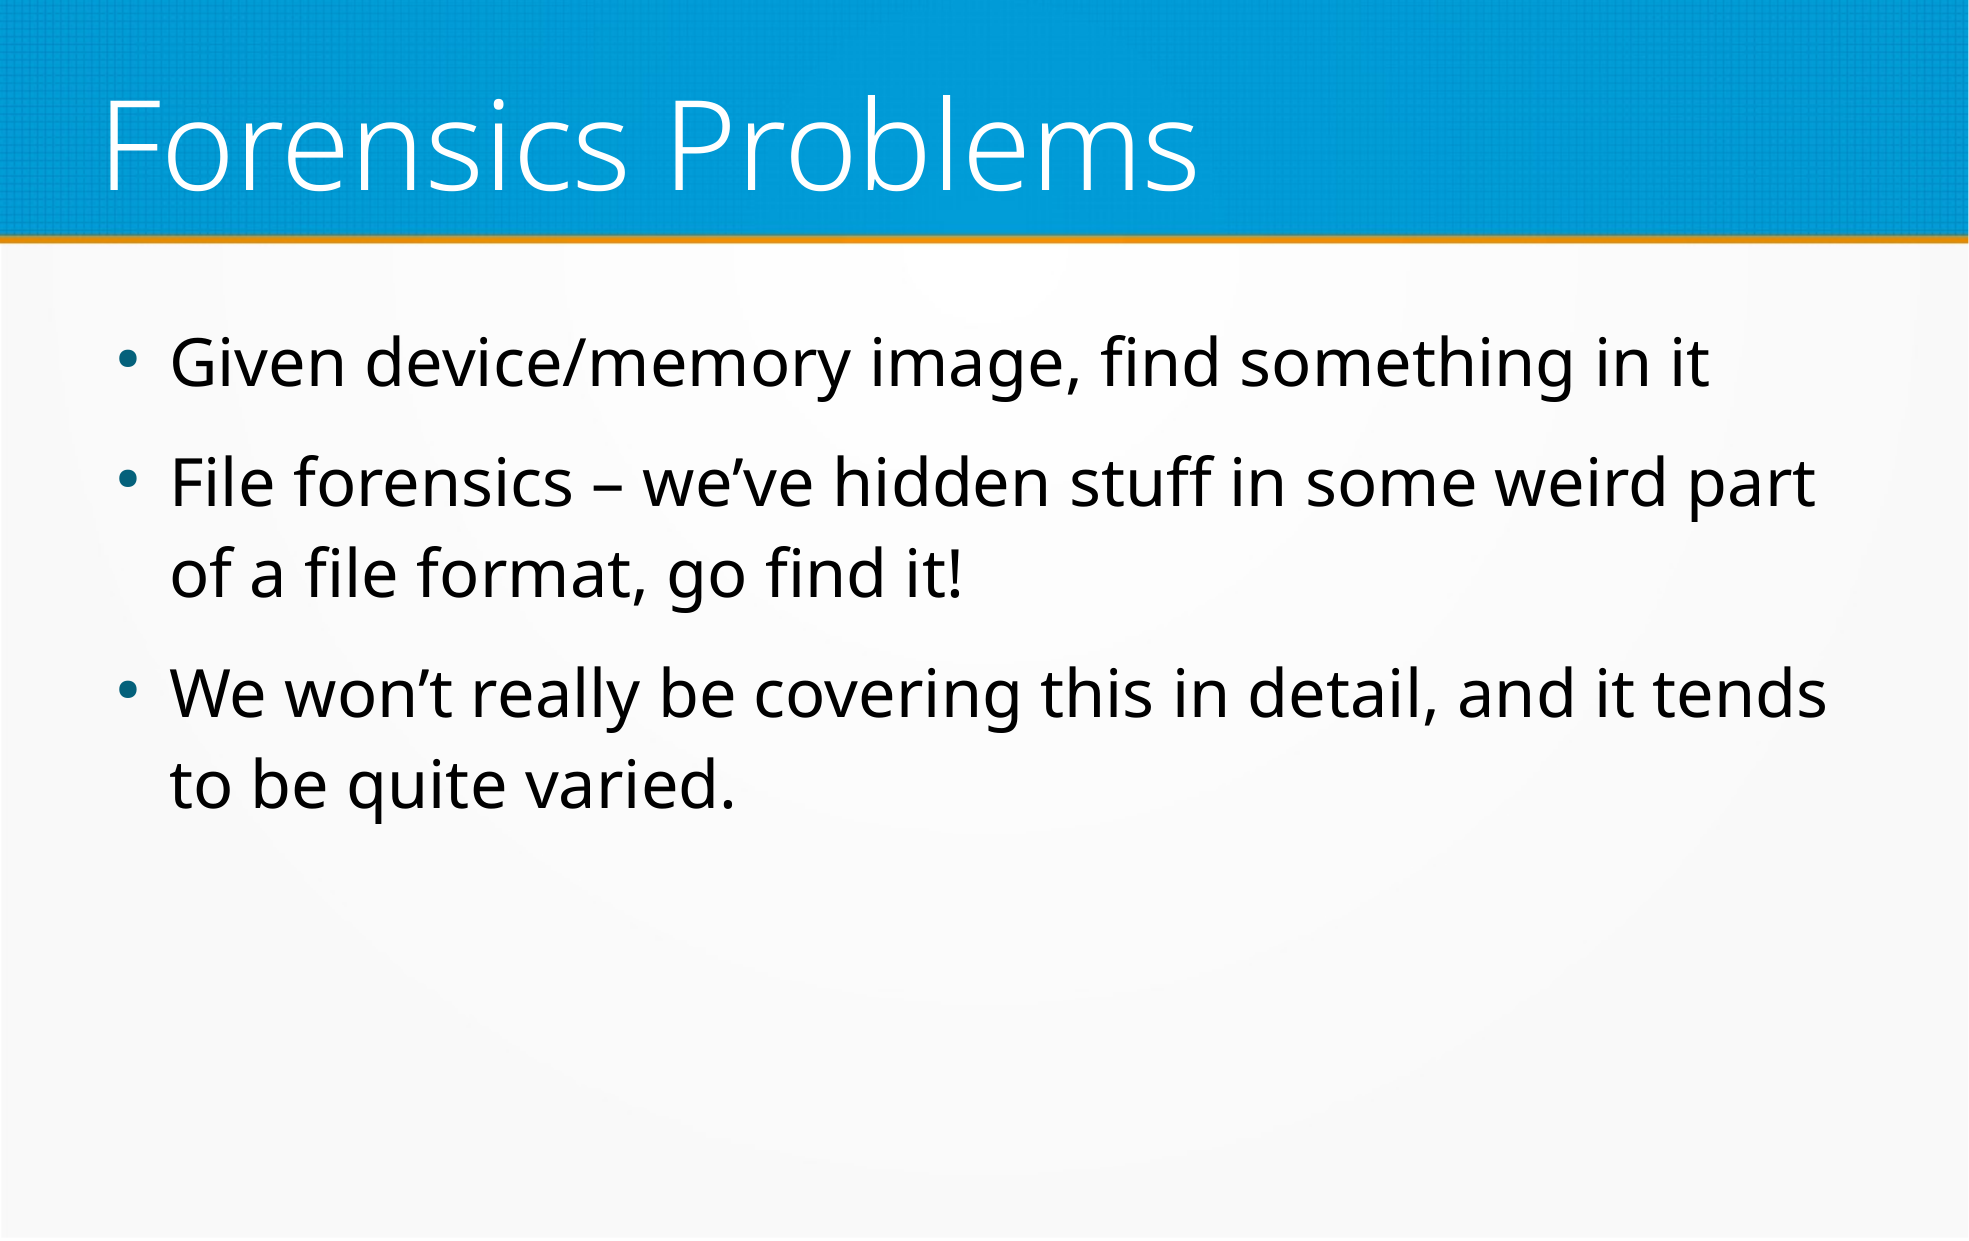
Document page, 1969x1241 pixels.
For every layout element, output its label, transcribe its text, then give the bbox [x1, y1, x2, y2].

list Given device/memory image, find something in it File forensics – we’ve hidden stuff in some weird part of a file format, go find it! We won’t really be covering this in detail, and it tends to be quite varied. [98, 315, 1861, 1081]
title Forensics Problems [98, 19, 1870, 227]
picture [0, 233, 1969, 1241]
